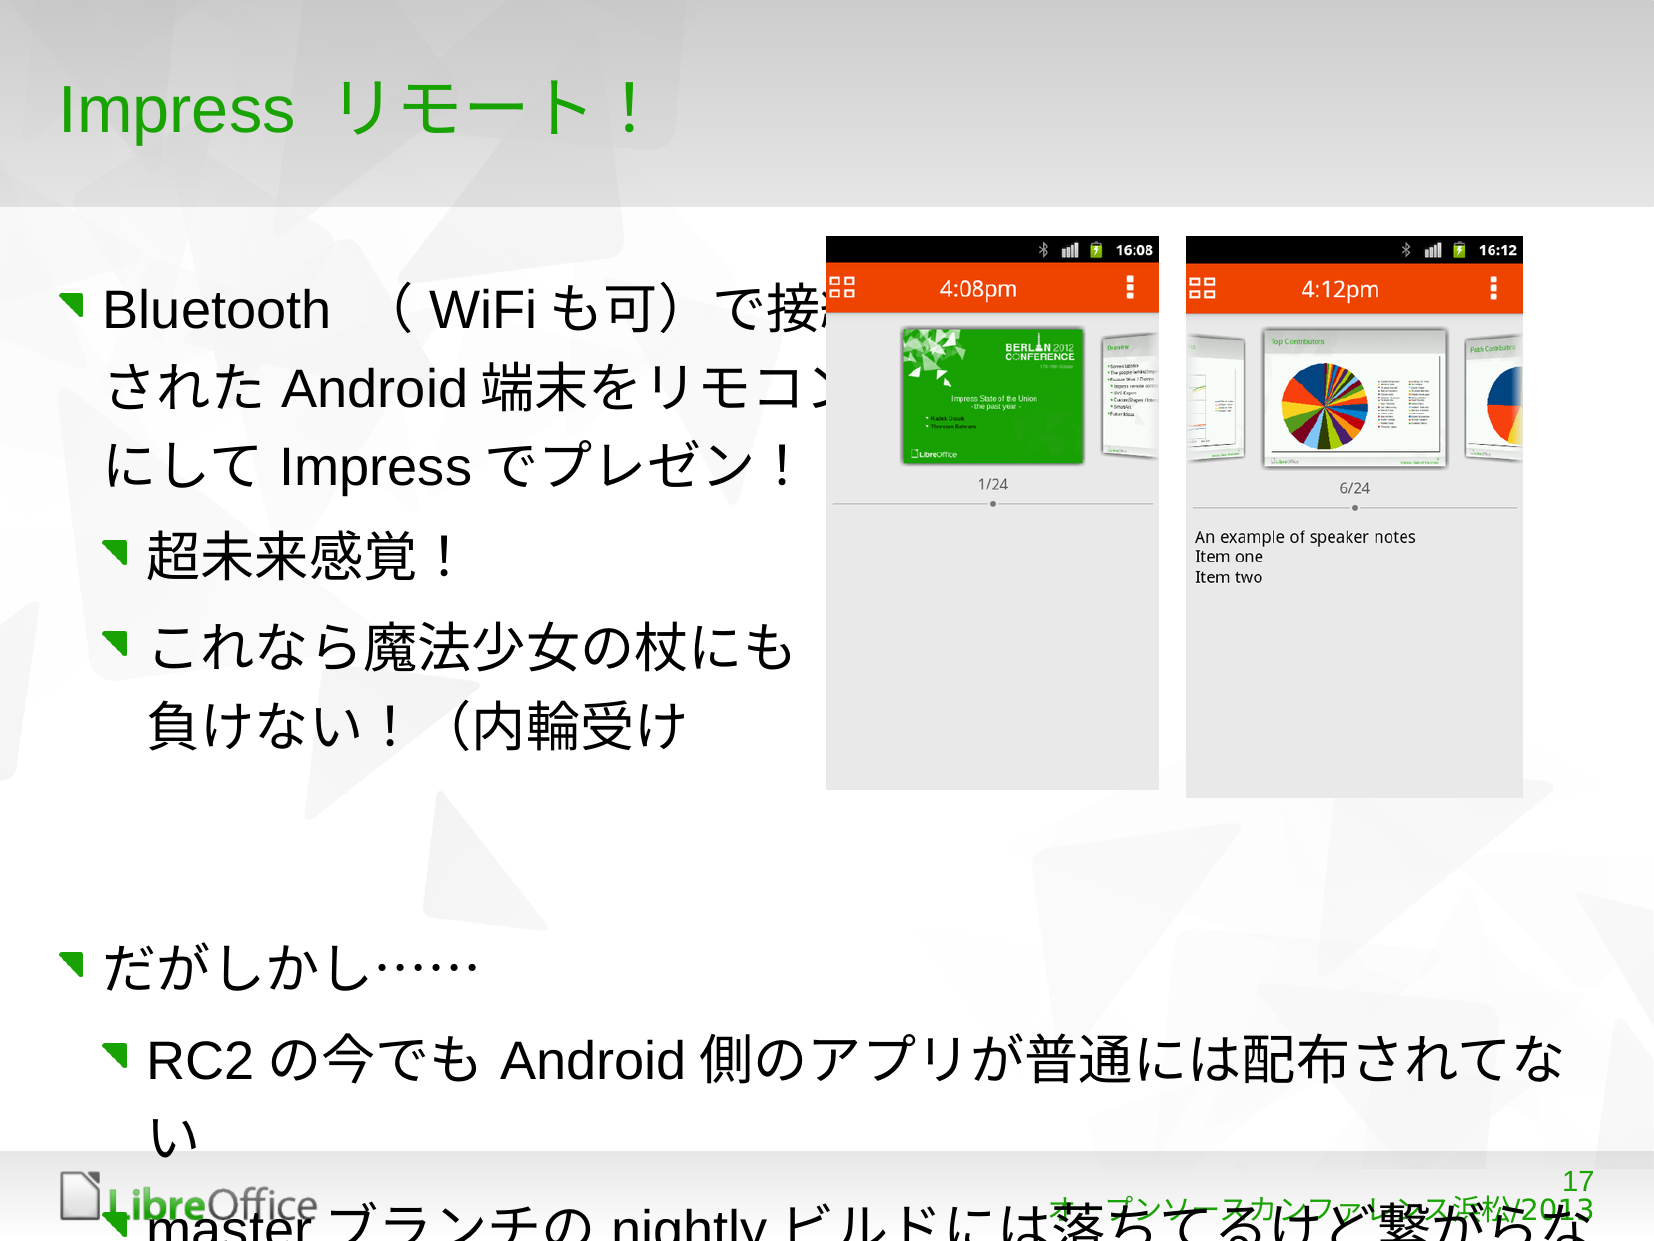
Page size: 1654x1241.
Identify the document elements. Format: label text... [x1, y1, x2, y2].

picture [198, 1234, 212, 1240]
picture [155, 1223, 166, 1240]
title Impress リモート！ [59, 29, 1595, 178]
picture [271, 1222, 287, 1231]
list Bluetooth （WiFiも可）で接続 されたAndroid端末をリモコン にしてImpressでプレゼン！ 超未来感覚！ これなら魔法少女の杖にも 負けない！（内輪受け だがしかし…… RC2の今でもAndroid側のアプリが普通には配布されてない masterブランチのnightlyビルドには落ちてるけど繋がらない そもそもPC側で「Impressリモート」の画面を上げたが最後閉じることができず強制終了しかない（ぉ [59, 265, 1595, 1124]
picture [171, 1223, 183, 1240]
picture [0, 0, 783, 931]
picture [826, 236, 1159, 790]
picture [41, 1152, 337, 1240]
picture [1186, 236, 1523, 798]
picture [915, 548, 1654, 1169]
